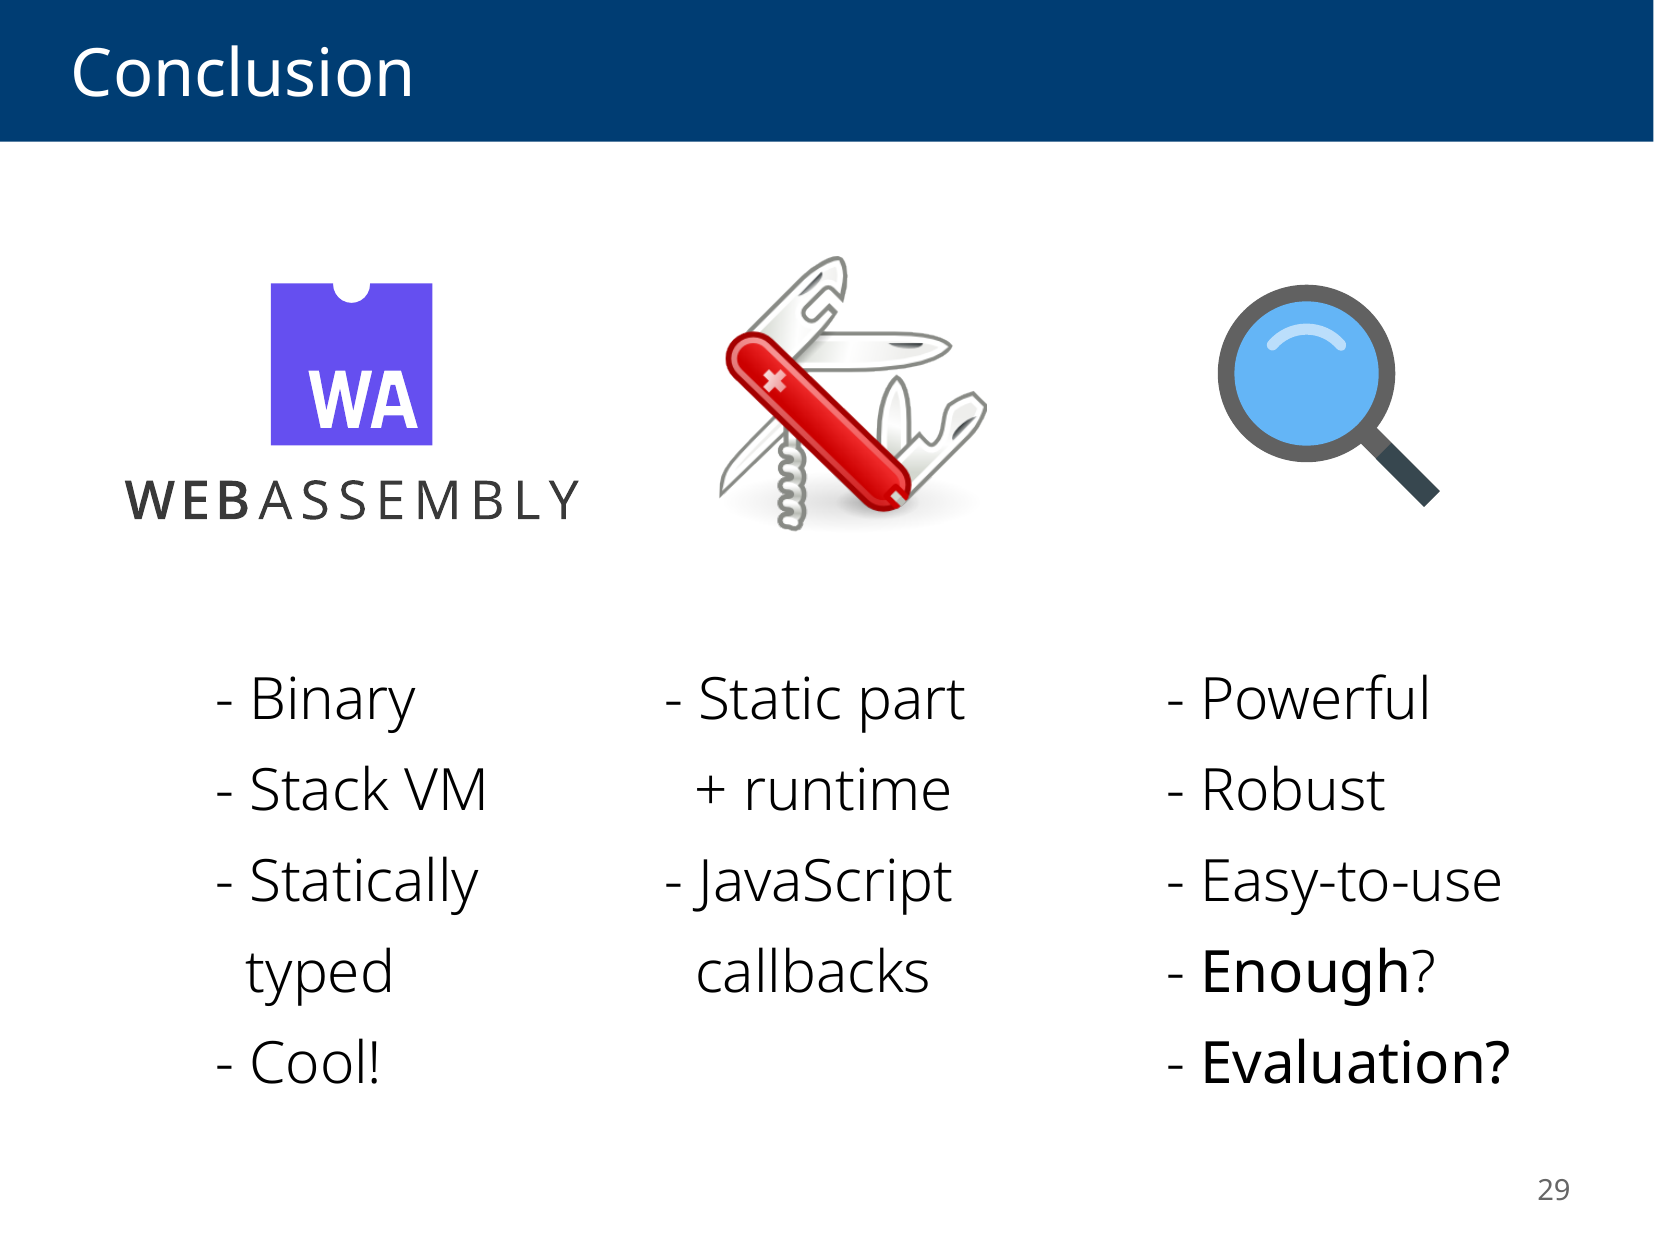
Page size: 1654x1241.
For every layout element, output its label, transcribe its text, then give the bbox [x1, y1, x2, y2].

picture [1192, 259, 1465, 532]
picture [708, 256, 987, 535]
text_box - Static part + runtime - JavaScript callbacks [649, 638, 991, 975]
picture [124, 283, 579, 520]
text_box - Powerful - Robust - Easy-to-use - Enough? - Evaluation? [1151, 637, 1525, 1055]
text_box - Binary - Stack VM - Statically typed - Cool! [200, 637, 507, 1055]
title Conclusion [0, 0, 1654, 142]
